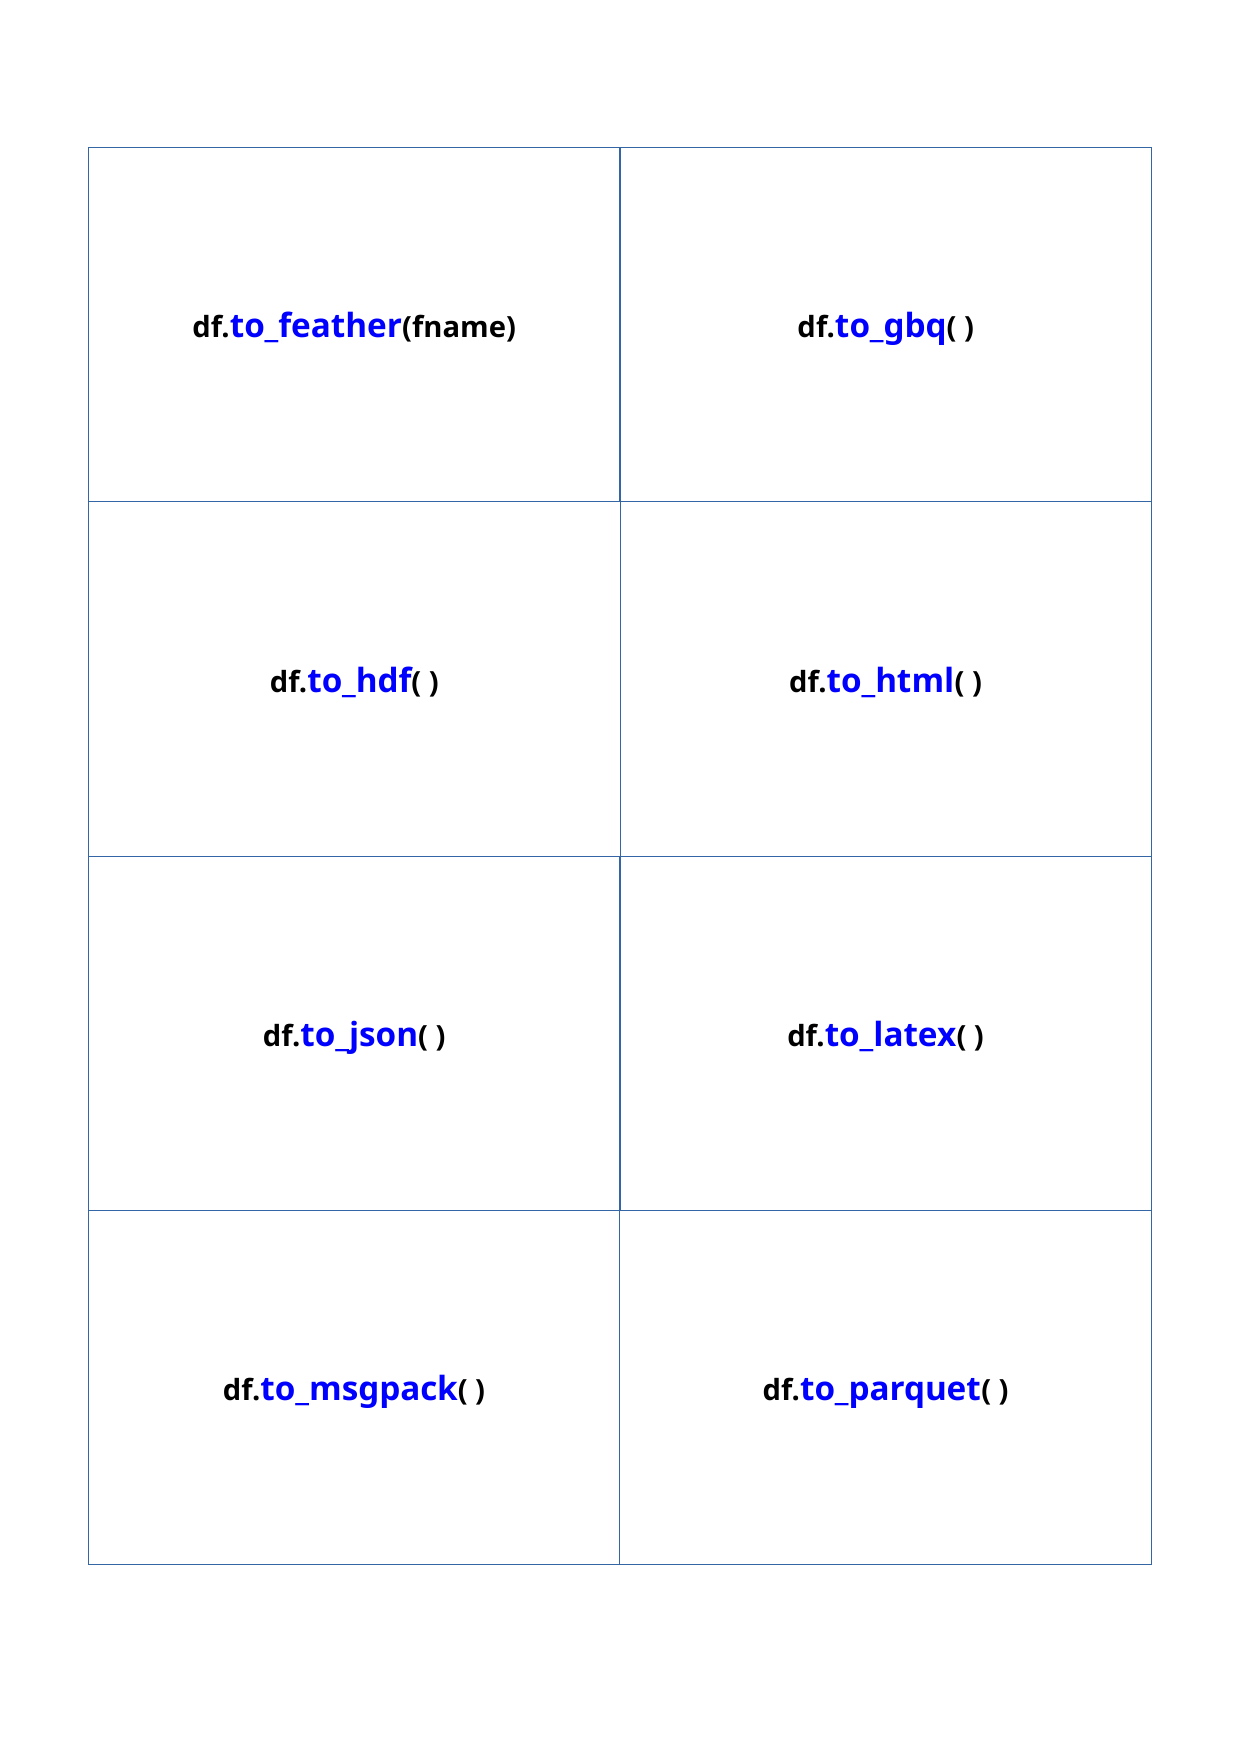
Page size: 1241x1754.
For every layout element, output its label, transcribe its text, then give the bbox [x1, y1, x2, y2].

text_box df.to_latex( ) [620, 856, 1152, 1210]
text_box df.to_msgpack( ) [88, 1210, 619, 1565]
text_box df.to_feather(fname) [88, 147, 620, 501]
text_box df.to_parquet( ) [619, 1210, 1152, 1565]
text_box df.to_hdf( ) [88, 501, 620, 856]
text_box df.to_gbq( ) [620, 147, 1152, 501]
text_box df.to_html( ) [620, 501, 1152, 856]
text_box df.to_json( ) [88, 856, 620, 1210]
